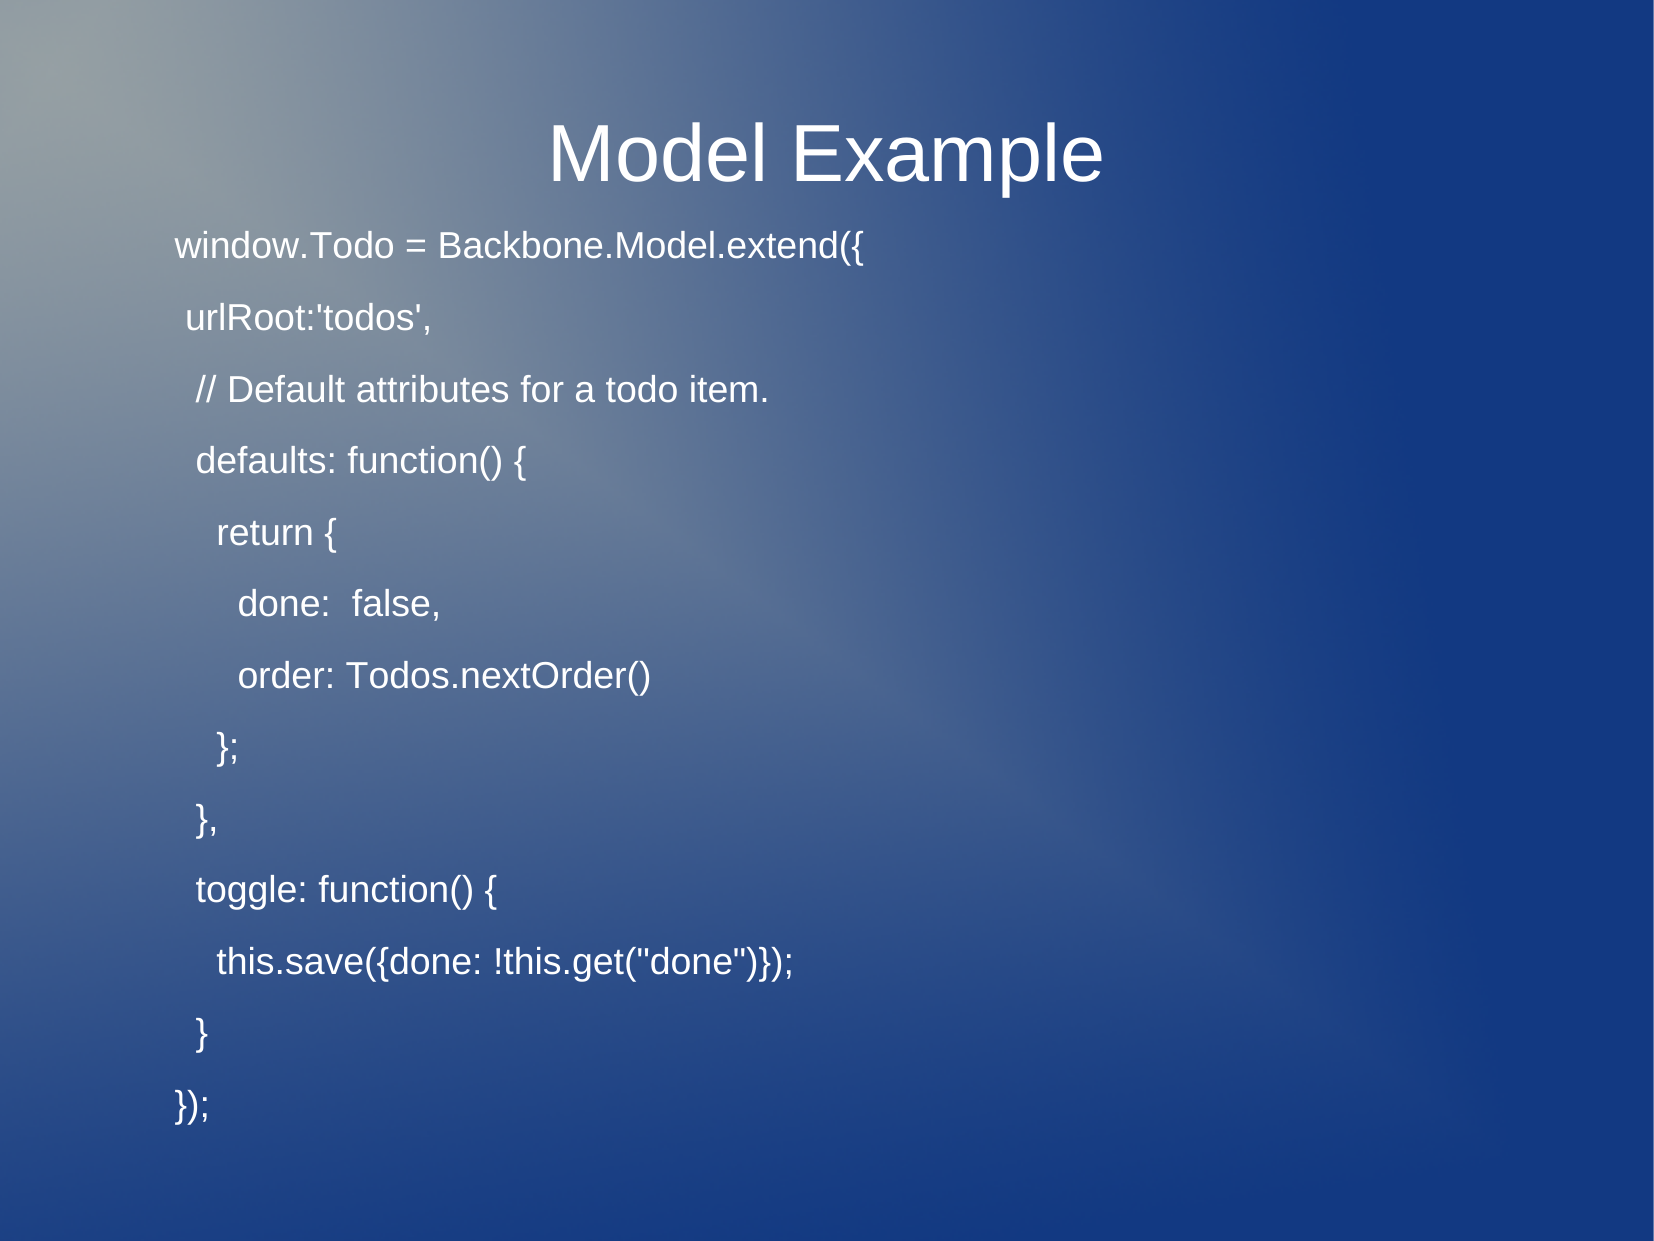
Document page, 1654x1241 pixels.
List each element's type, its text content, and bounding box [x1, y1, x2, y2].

list window.Todo = Backbone.Model.extend({ urlRoot:'todos', // Default attributes for a todo item. defaults: function() { return { done: false, order: Todos.nextOrder() }; }, toggle: function() { this.save({done: !this.get("done")}); } }); [82, 225, 1571, 1127]
title Model Example [82, 49, 1571, 225]
picture [0, 0, 1654, 1241]
